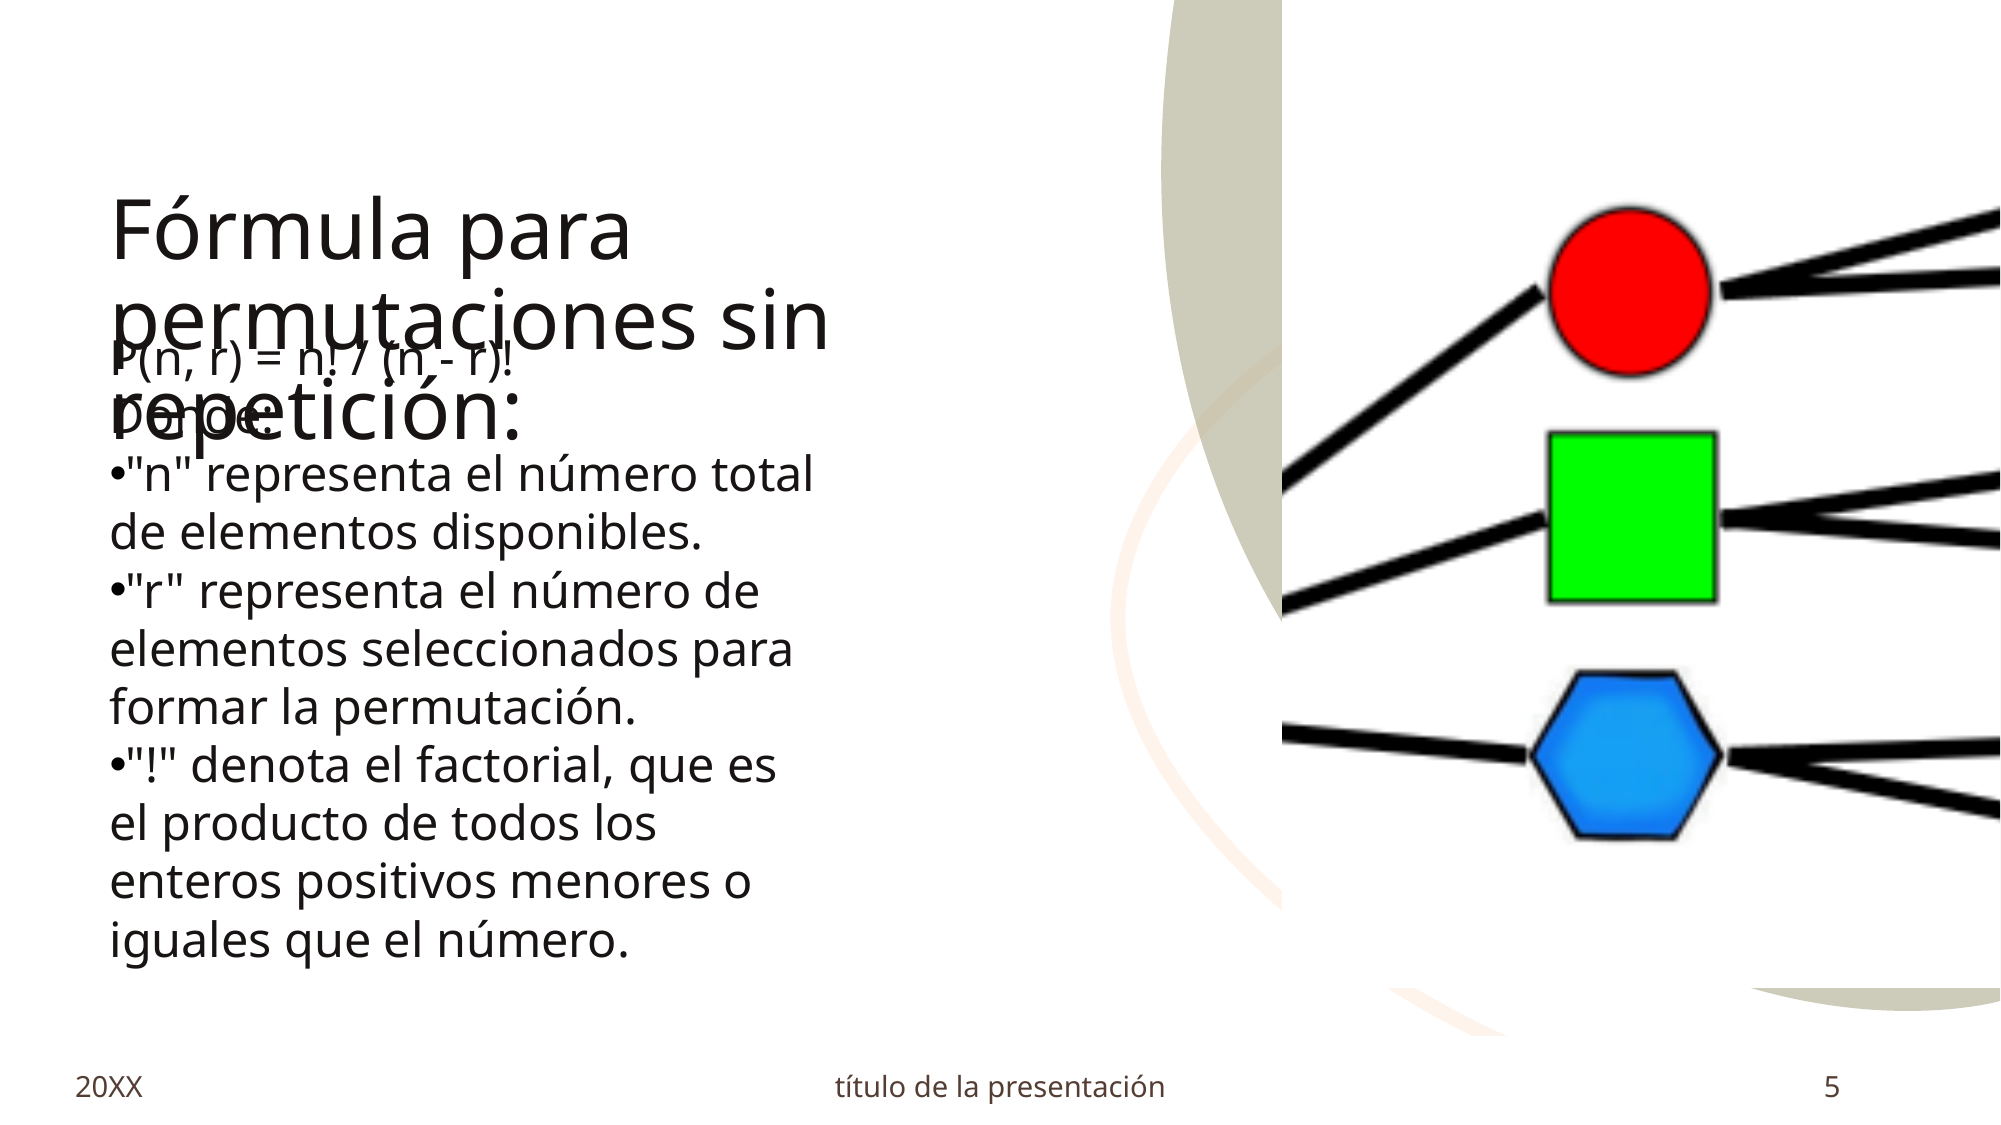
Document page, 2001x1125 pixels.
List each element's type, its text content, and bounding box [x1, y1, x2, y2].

footer título de la presentación [718, 1060, 1283, 1112]
list P(n, r) = n! / (n - r)! Donde: "n" representa el número total de elementos disponibles. "r" representa el número de elementos seleccionados para formar la permutación. "!" denota el factorial, que es el producto de todos los enteros positivos menores o iguales que el número. [94, 319, 845, 988]
slide_number 5 [1808, 1060, 1971, 1112]
slide_number 20XX [60, 1060, 222, 1112]
picture [1282, 0, 2000, 988]
title Fórmula para permutaciones sin repetición: [94, 179, 1162, 291]
